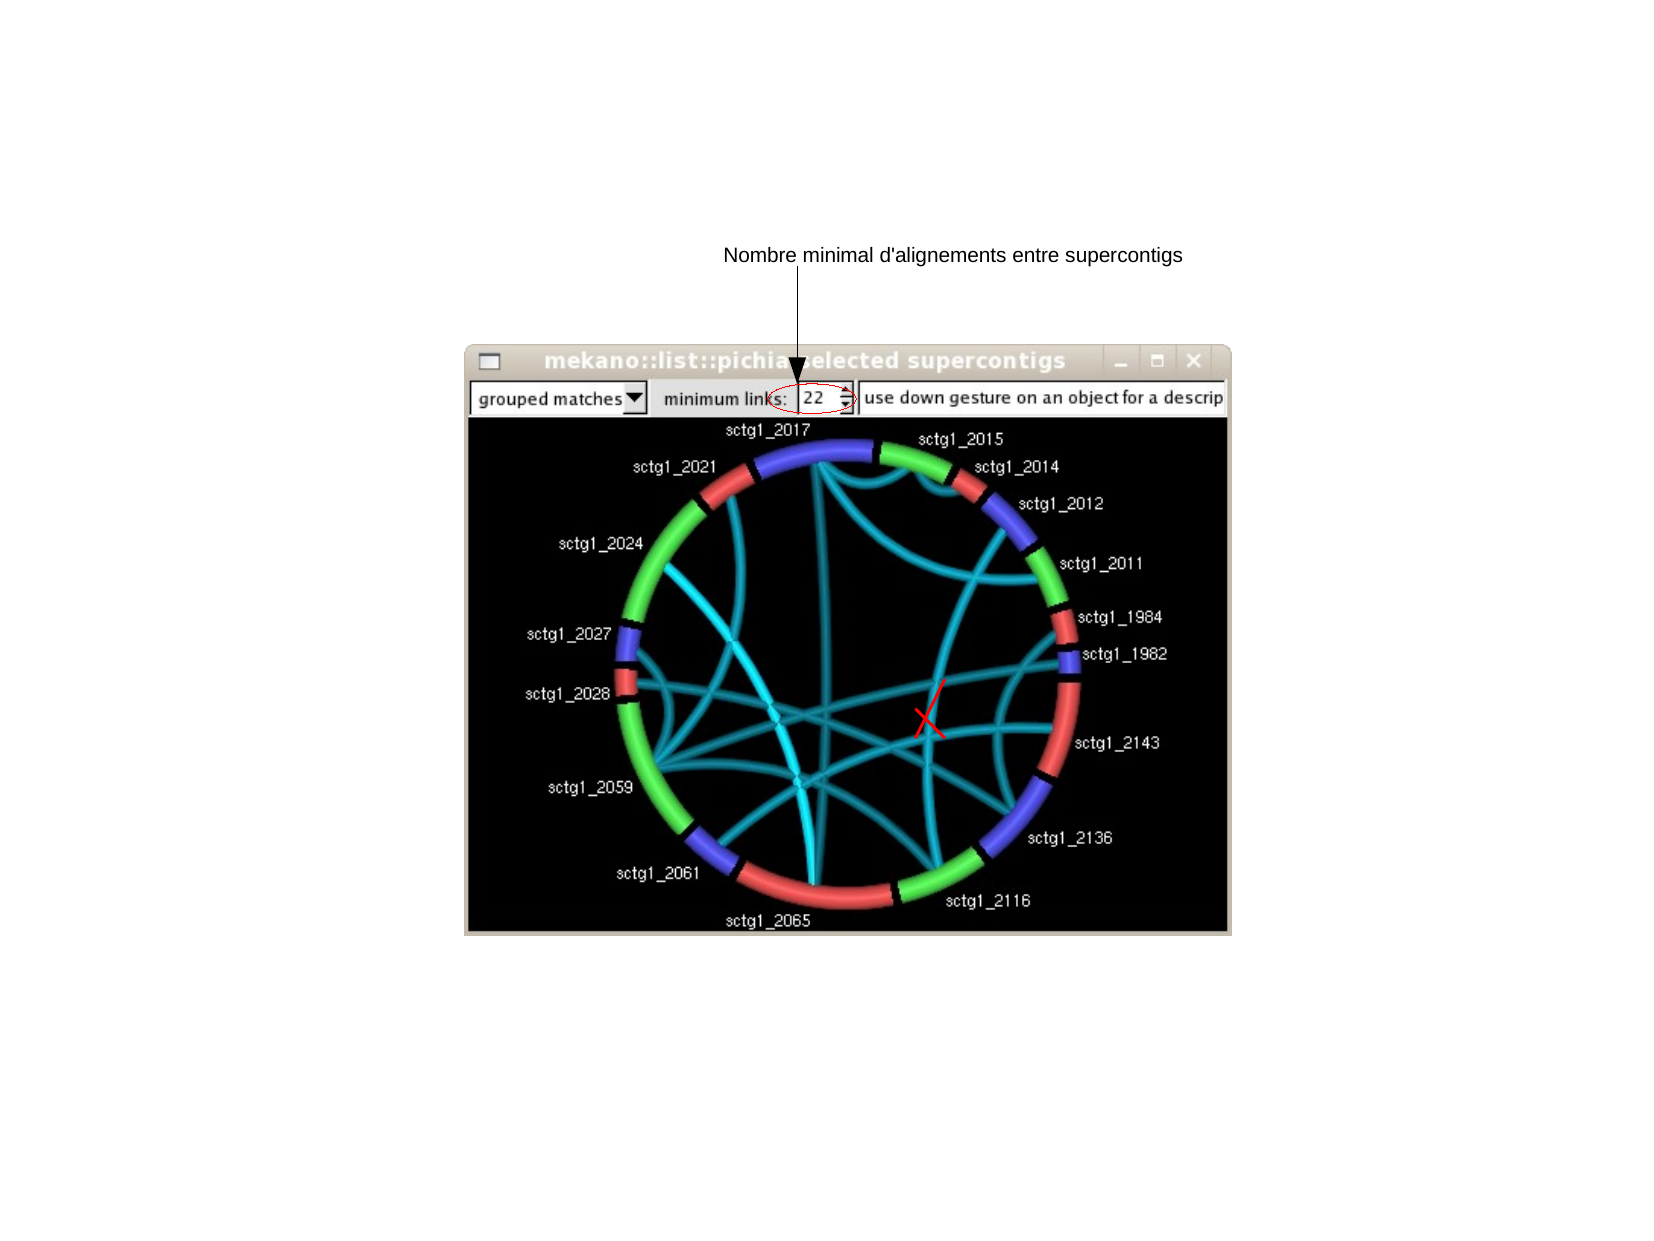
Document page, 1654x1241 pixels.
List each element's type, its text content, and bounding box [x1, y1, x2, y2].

text_box Nombre minimal d'alignements entre supercontigs [708, 236, 1201, 275]
picture [464, 344, 1232, 936]
